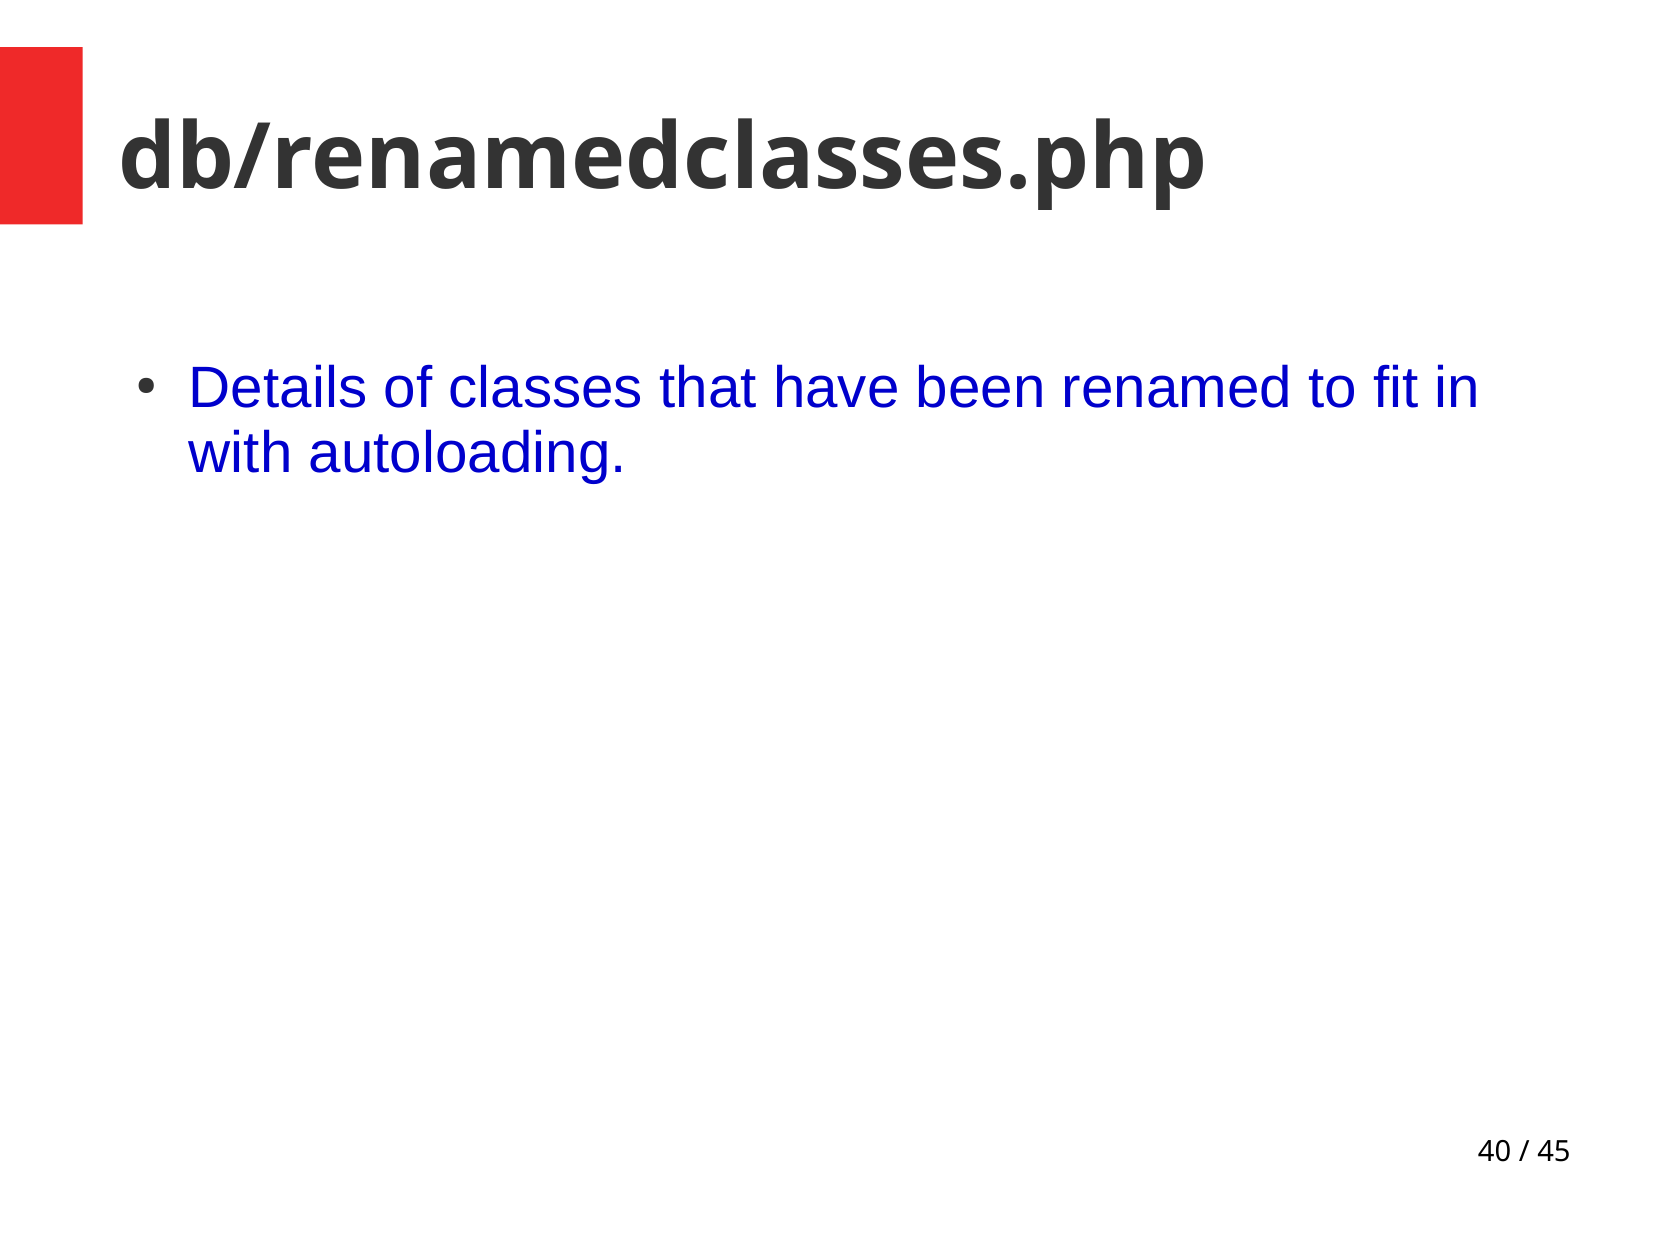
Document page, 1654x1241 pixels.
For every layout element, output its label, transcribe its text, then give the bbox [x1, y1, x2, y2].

title db/renamedclasses.php [118, 49, 1571, 257]
list Details of classes that have been renamed to fit in with autoloading. [118, 354, 1536, 698]
